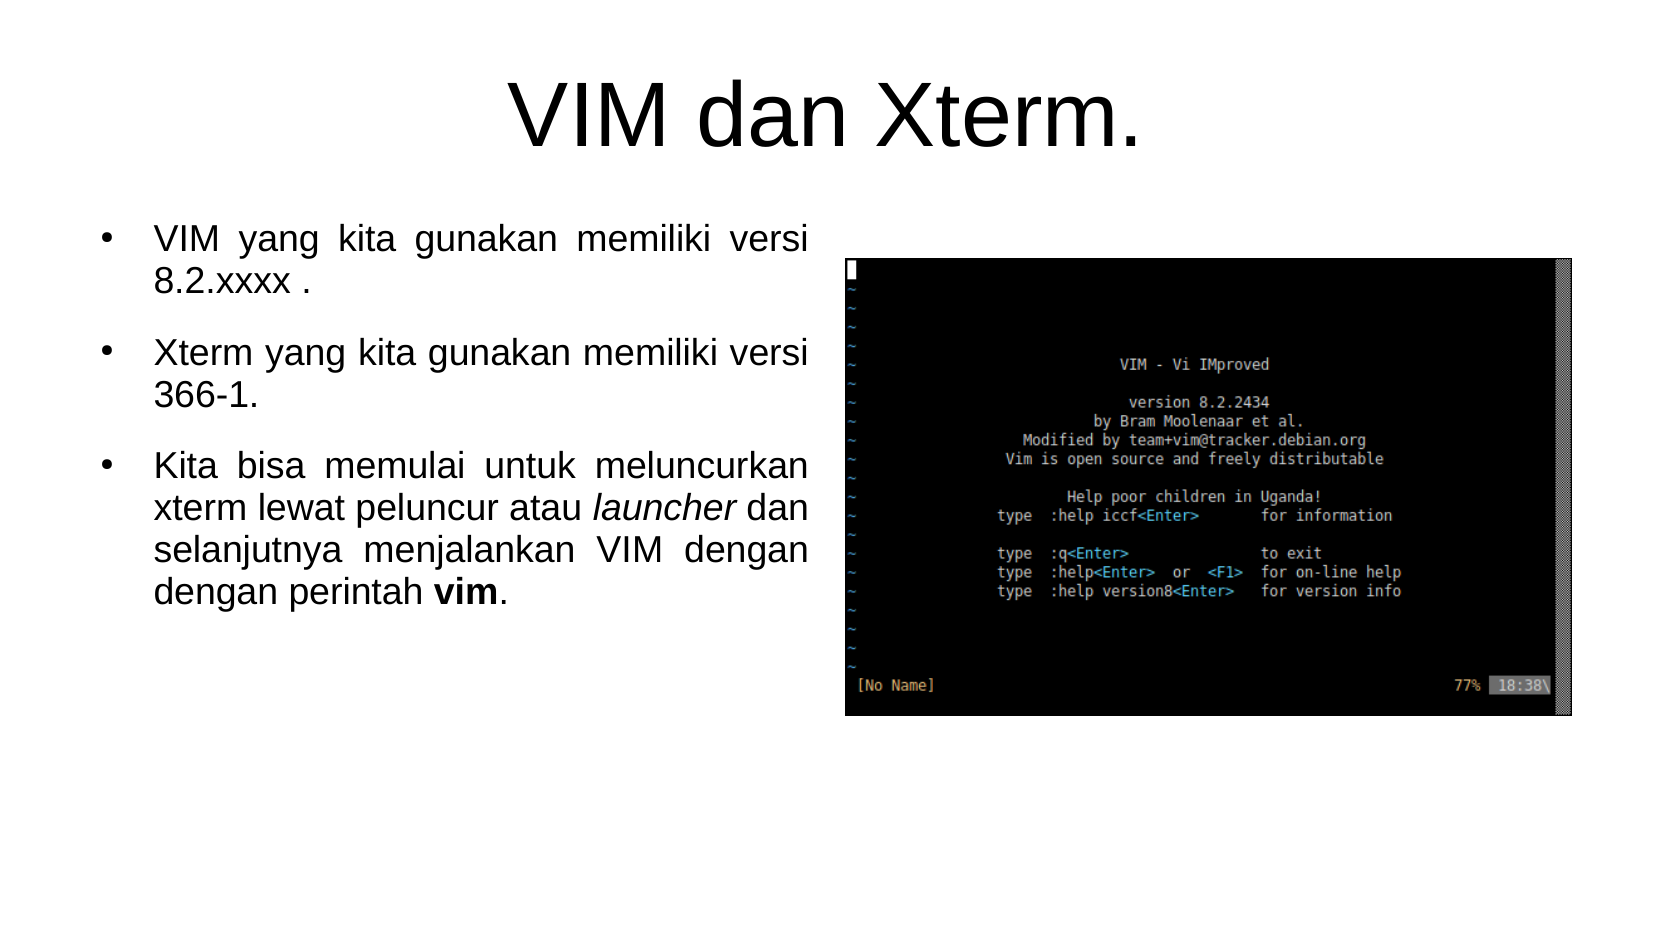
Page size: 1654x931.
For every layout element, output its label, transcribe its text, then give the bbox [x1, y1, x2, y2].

title VIM dan Xterm. [82, 37, 1571, 193]
picture [845, 258, 1572, 716]
list VIM yang kita gunakan memiliki versi 8.2.xxxx . Xterm yang kita gunakan memiliki versi 366-1. Kita bisa memulai untuk meluncurkan xterm lewat peluncur atau launcher dan selanjutnya menjalankan VIM dengan dengan perintah vim. [82, 217, 809, 757]
